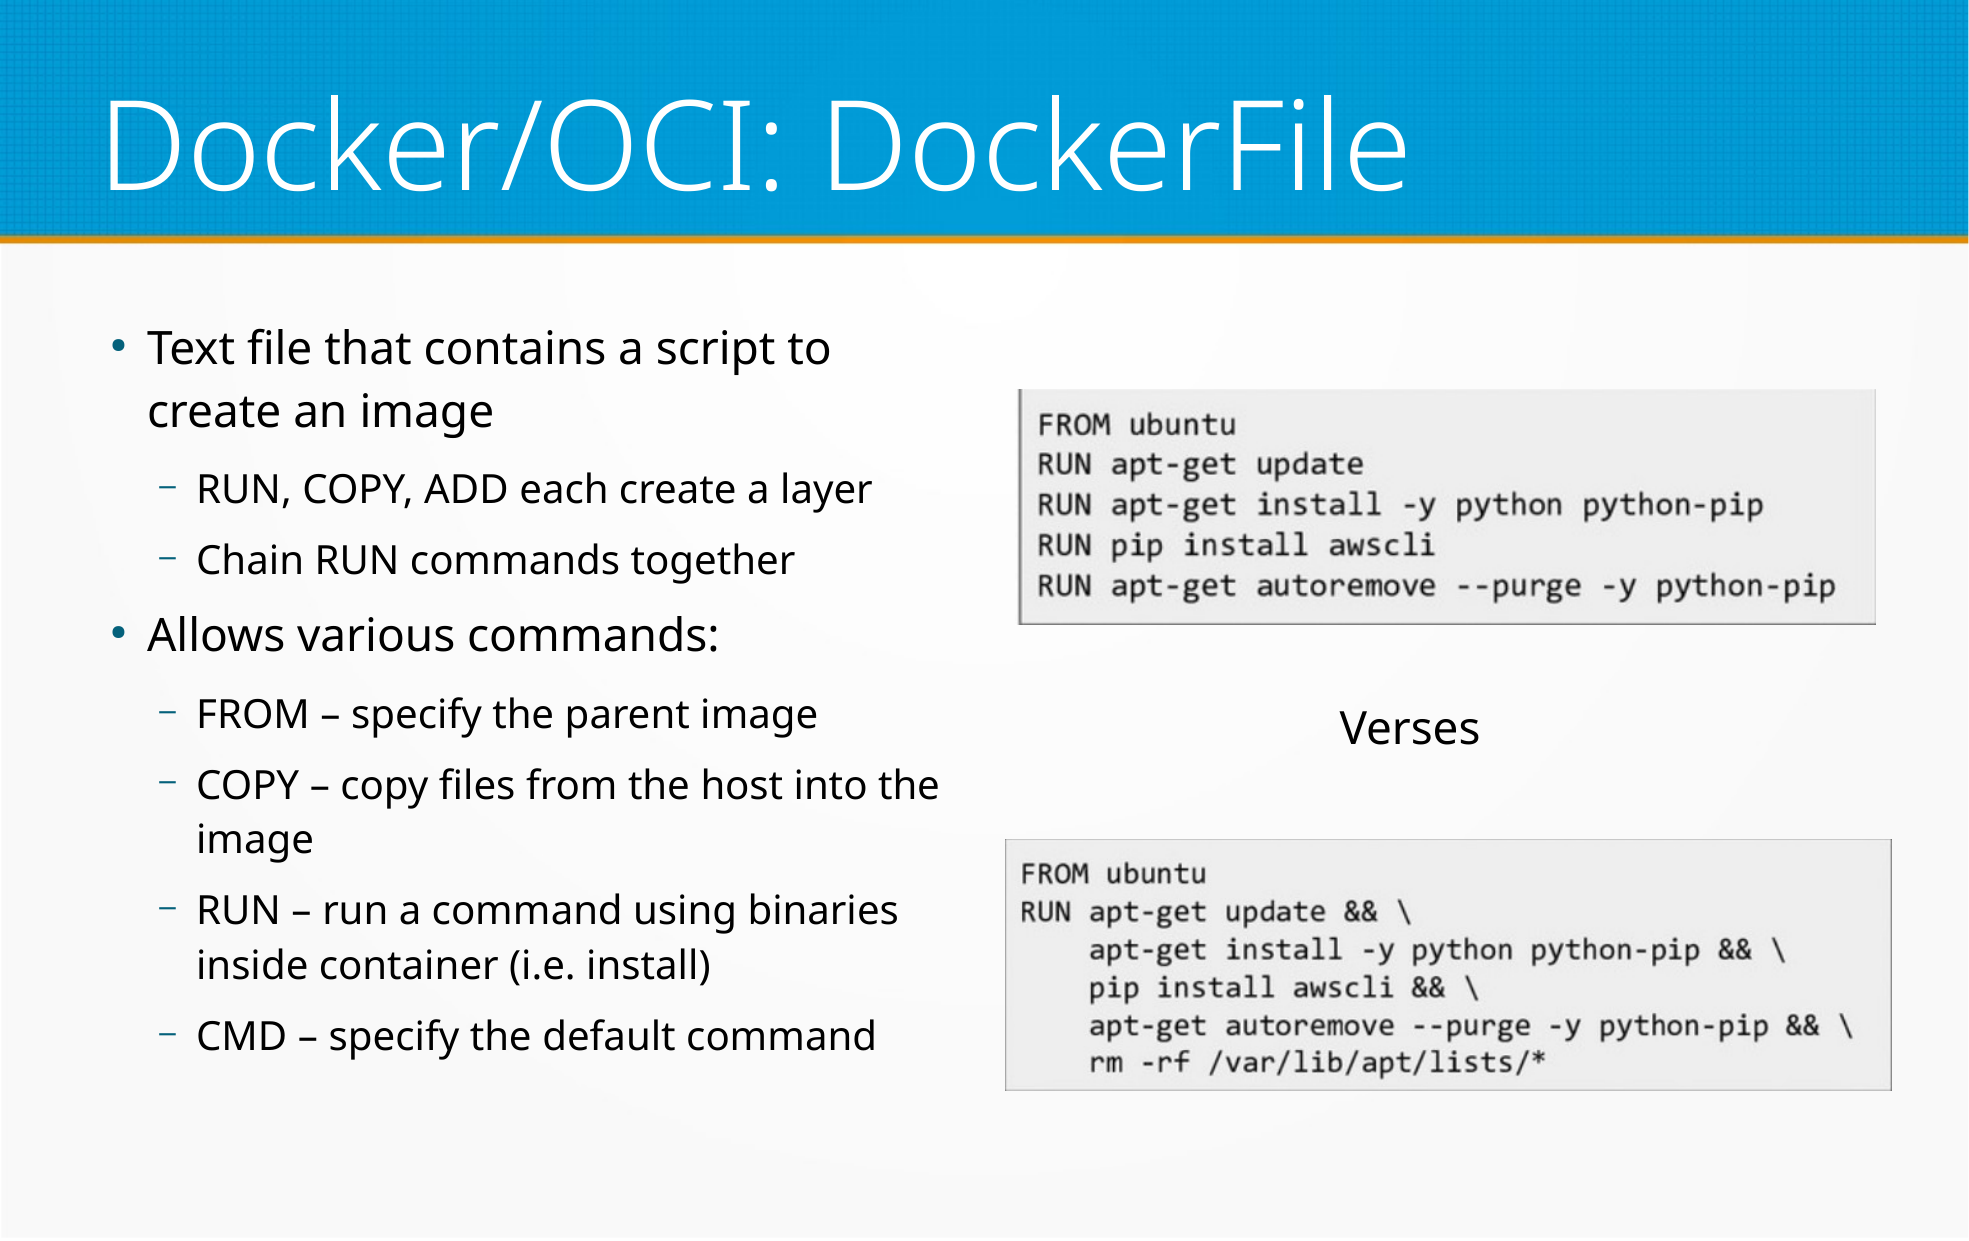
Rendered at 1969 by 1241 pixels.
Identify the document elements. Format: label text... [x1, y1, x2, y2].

picture [0, 233, 1969, 1241]
text_box Verses [1125, 688, 1696, 766]
title Docker/OCI: DockerFile [98, 19, 1870, 227]
list Text file that contains a script to create an image RUN, COPY, ADD each create a layer Chain RUN commands together Allows various commands: FROM – specify the parent image COPY – copy files from the host into the image RUN – run a command using binaries inside container (i.e. install) CMD – specify the default command [98, 315, 958, 1081]
